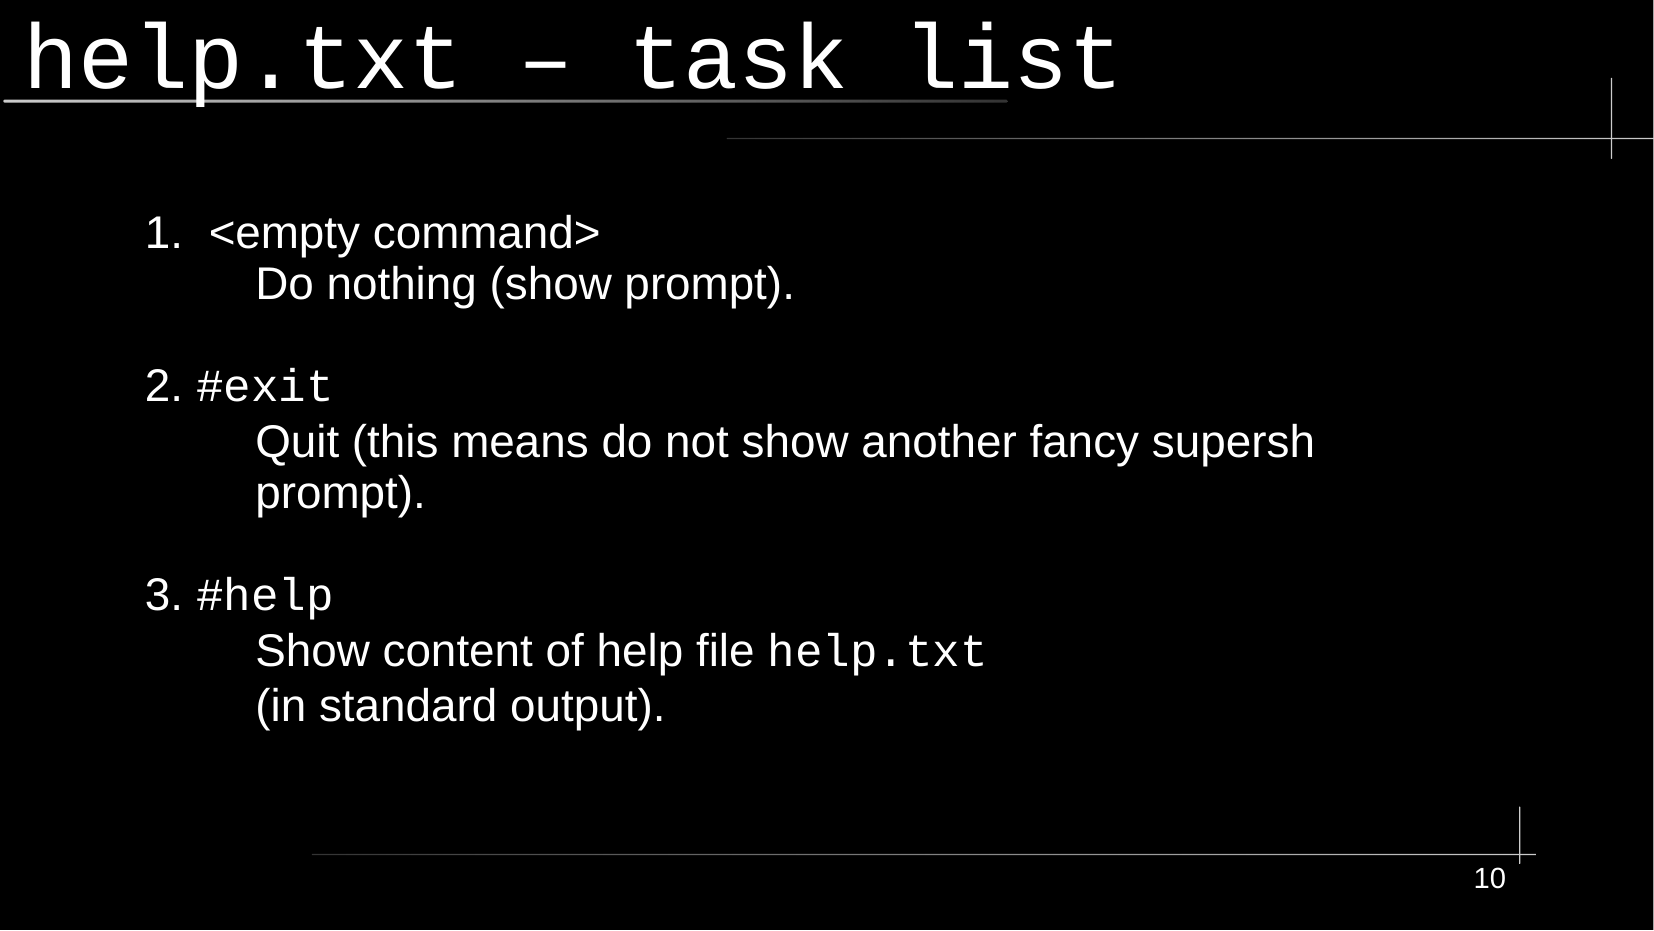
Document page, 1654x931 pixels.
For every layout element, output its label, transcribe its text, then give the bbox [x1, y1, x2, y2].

title help.txt – task list [23, 11, 1589, 116]
text_box <empty command> Do nothing (show prompt). #exit Quit (this means do not show another fancy supersh prompt). #help Show content of help file help.txt (in standard output). [130, 199, 1418, 809]
